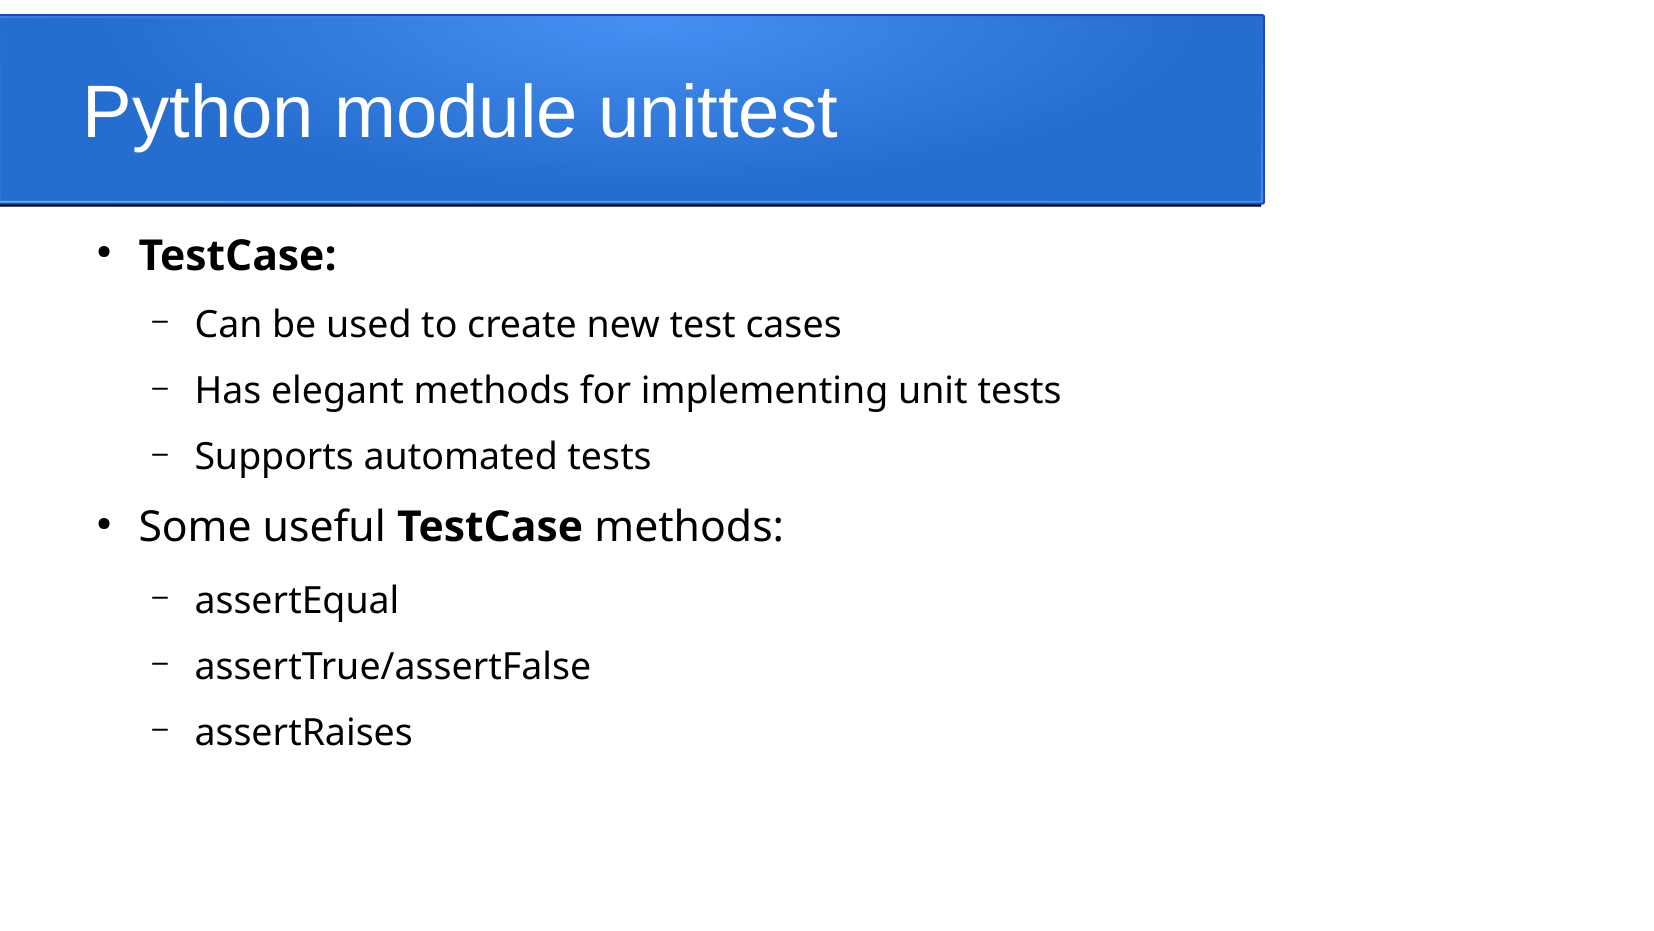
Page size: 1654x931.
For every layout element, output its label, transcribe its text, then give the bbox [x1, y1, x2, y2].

title Python module unittest [82, 35, 1235, 189]
list TestCase: Can be used to create new test cases Has elegant methods for implementing unit tests Supports automated tests Some useful TestCase methods: assertEqual assertTrue/assertFalse assertRaises [82, 224, 1571, 764]
